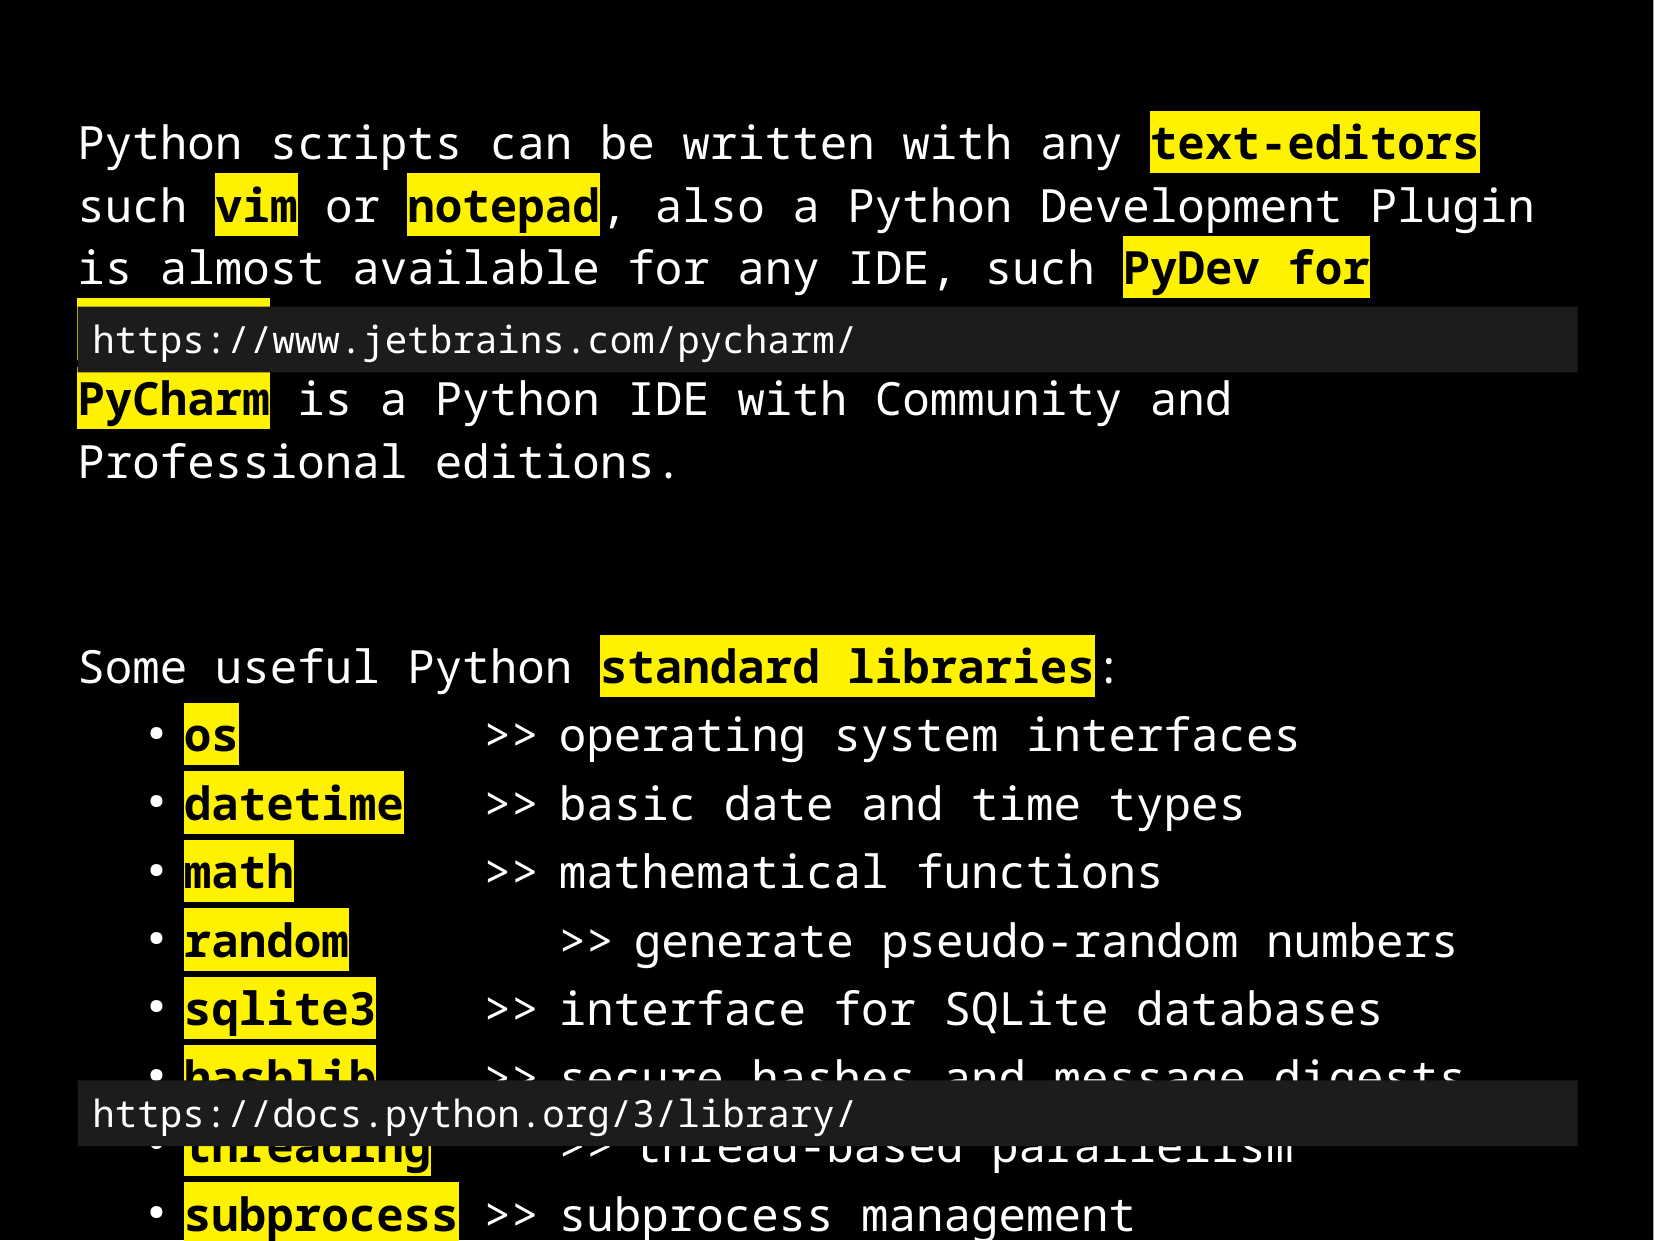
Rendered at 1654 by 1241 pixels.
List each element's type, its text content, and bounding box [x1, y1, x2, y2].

text_box Python scripts can be written with any text-editors such vim or notepad, also a Python Development Plugin is almost available for any IDE, such PyDev for Eclipse. PyCharm is a Python IDE with Community and Professional editions. Some useful Python standard libraries: os >> operating system interfaces datetime >> basic date and time types math >> mathematical functions random >> generate pseudo-random numbers sqlite3 >> interface for SQLite databases hashlib >> secure hashes and message digests threading >> thread-based parallelism subprocess >> subprocess management tkinter >> python interface to Tcl/Tk unittest >> unit testing framework find more here: [62, 103, 1591, 1083]
text_box https://docs.python.org/3/library/ [77, 1080, 1578, 1138]
text_box https://www.jetbrains.com/pycharm/ [77, 306, 1578, 364]
